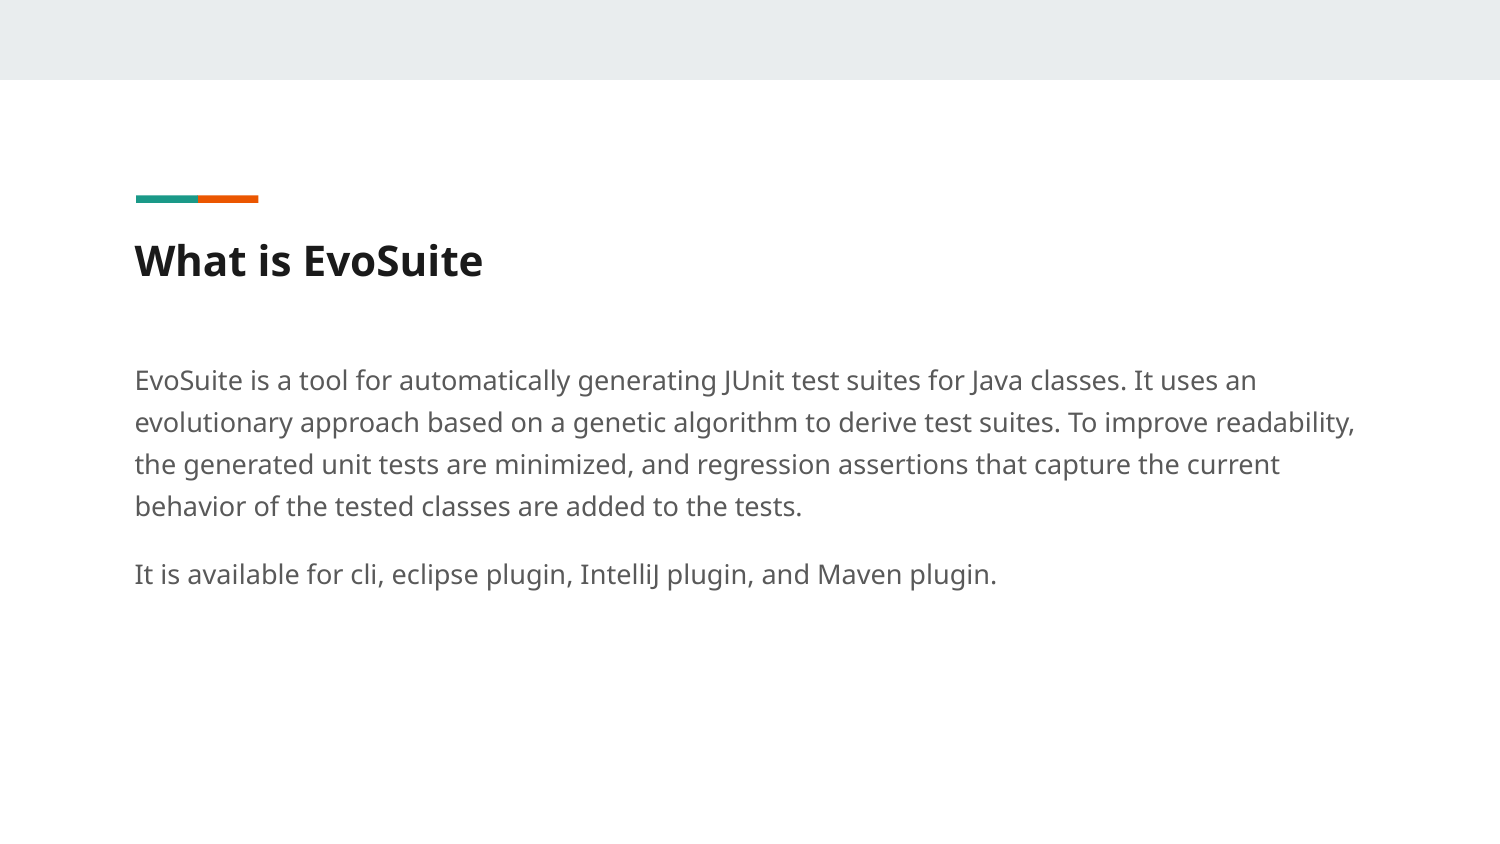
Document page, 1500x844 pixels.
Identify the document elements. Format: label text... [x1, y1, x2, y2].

title What is EvoSuite [119, 216, 1381, 305]
list EvoSuite is a tool for automatically generating JUnit test suites for Java classes. It uses an evolutionary approach based on a genetic algorithm to derive test suites. To improve readability, the generated unit tests are minimized, and regression assertions that capture the current behavior of the tested classes are added to the tests. It is available for cli, eclipse plugin, IntelliJ plugin, and Maven plugin. [119, 341, 1381, 712]
